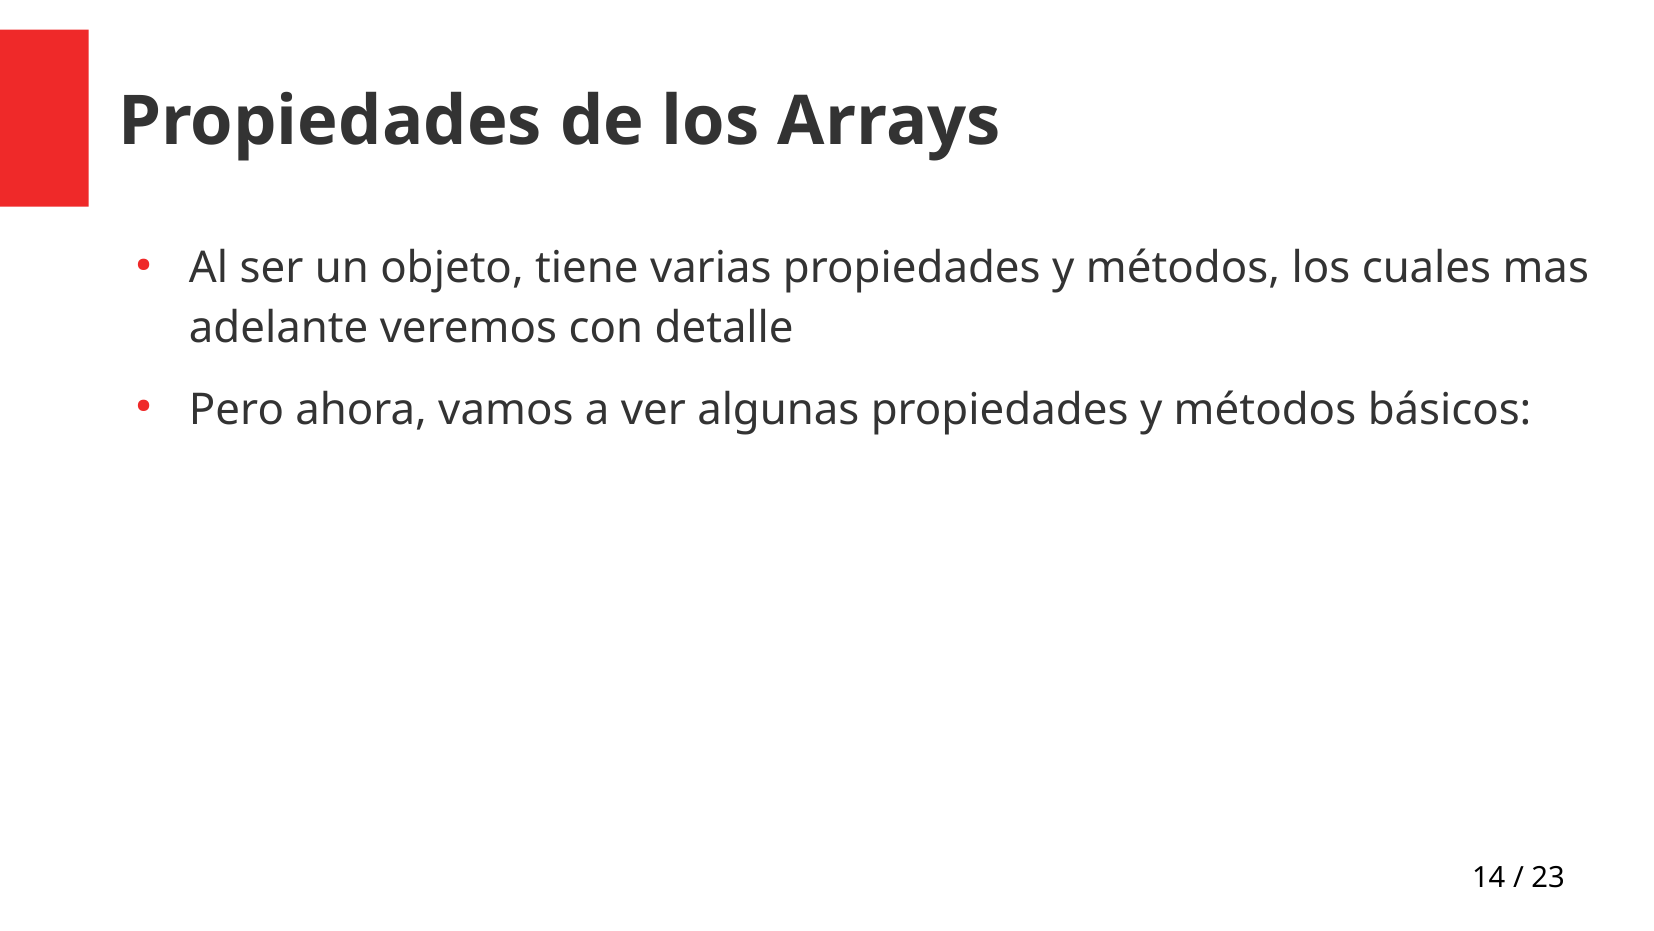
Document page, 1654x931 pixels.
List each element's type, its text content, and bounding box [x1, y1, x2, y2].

title Propiedades de los Arrays [118, 29, 1595, 207]
list Al ser un objeto, tiene varias propiedades y métodos, los cuales mas adelante veremos con detalle Pero ahora, vamos a ver algunas propiedades y métodos básicos: [118, 236, 1595, 798]
